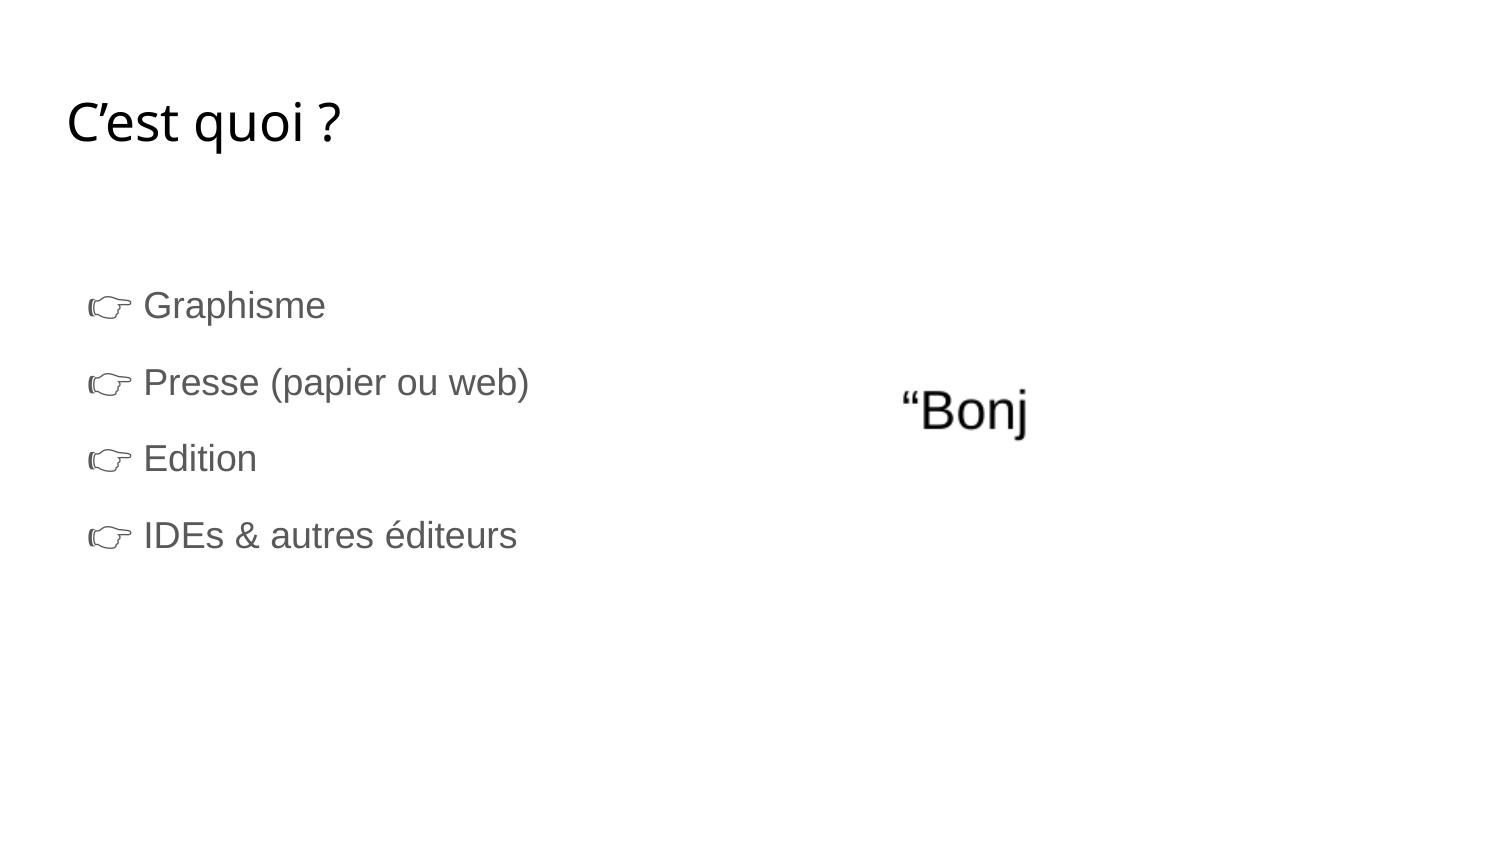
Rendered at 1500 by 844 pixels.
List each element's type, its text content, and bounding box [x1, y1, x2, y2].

title C’est quoi ? [51, 72, 1449, 167]
list 👉 Graphisme 👉 Presse (papier ou web) 👉 Edition 👉 IDEs & autres éditeurs [51, 189, 1449, 750]
picture [833, 366, 1314, 464]
